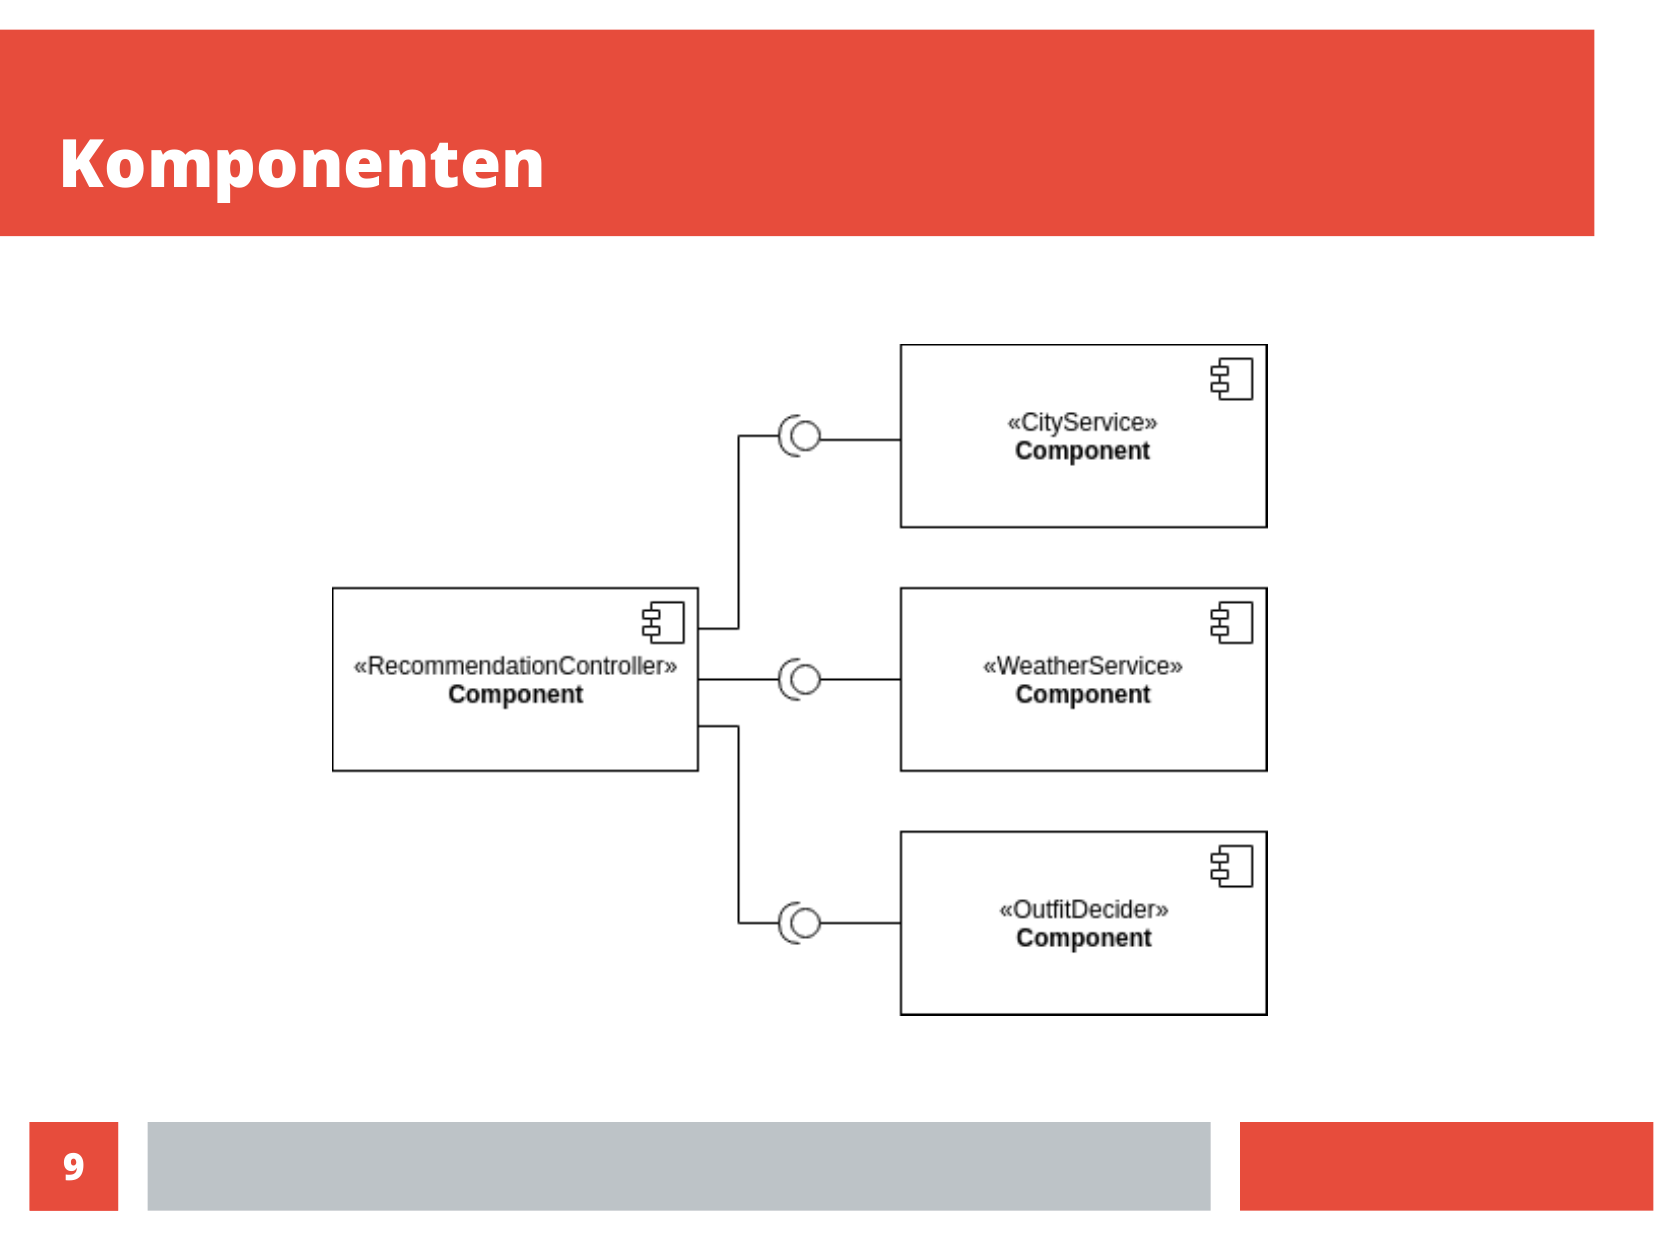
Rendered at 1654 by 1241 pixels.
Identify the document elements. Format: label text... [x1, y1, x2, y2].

picture [332, 344, 1268, 1016]
title Komponenten [59, 59, 1595, 207]
